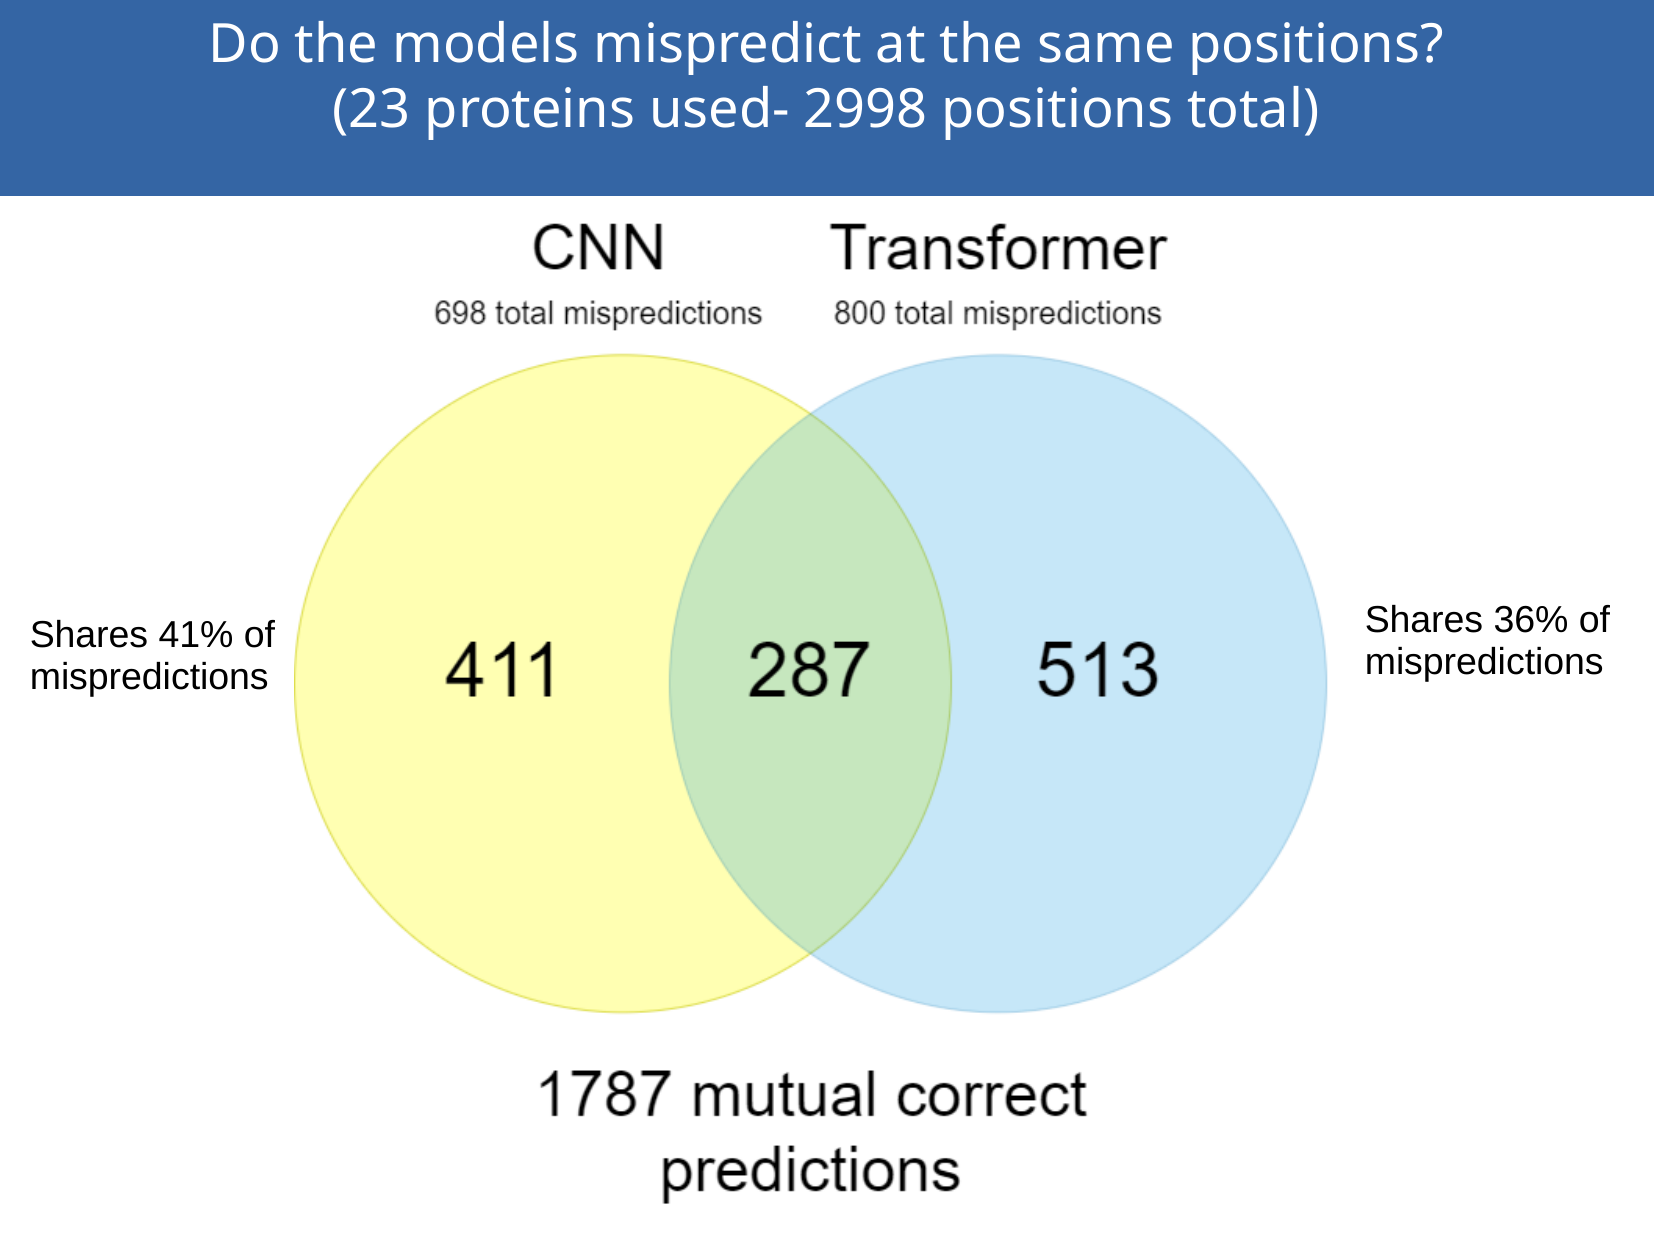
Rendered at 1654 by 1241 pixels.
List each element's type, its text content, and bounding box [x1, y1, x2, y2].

picture [294, 196, 1329, 1207]
text_box Shares 41% of mispredictions [15, 606, 376, 706]
text_box Shares 36% of mispredictions [1350, 591, 1654, 691]
text_box Do the models mispredict at the same positions? (23 proteins used- 2998 positions total) [0, 0, 1654, 196]
